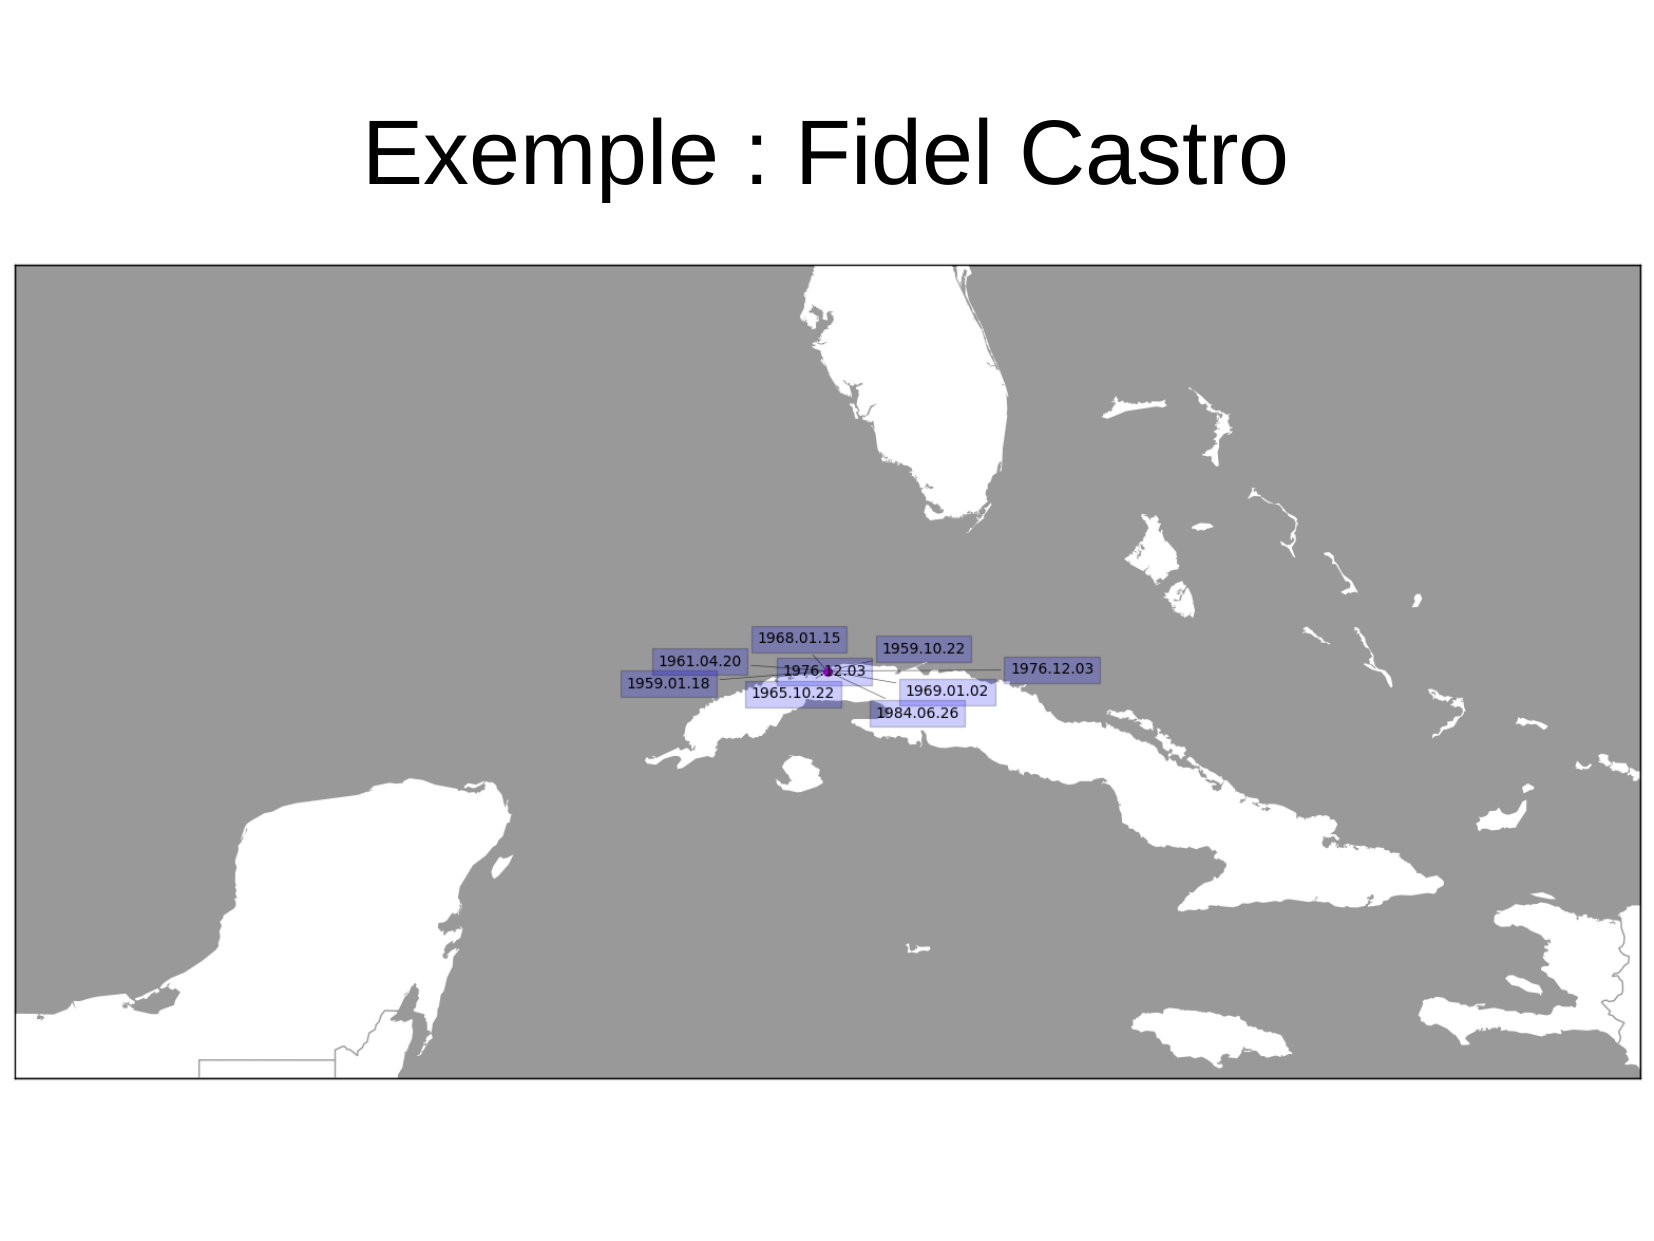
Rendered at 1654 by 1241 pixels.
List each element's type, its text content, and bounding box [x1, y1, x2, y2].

title Exemple : Fidel Castro [82, 49, 1571, 250]
picture [0, 250, 1654, 1092]
